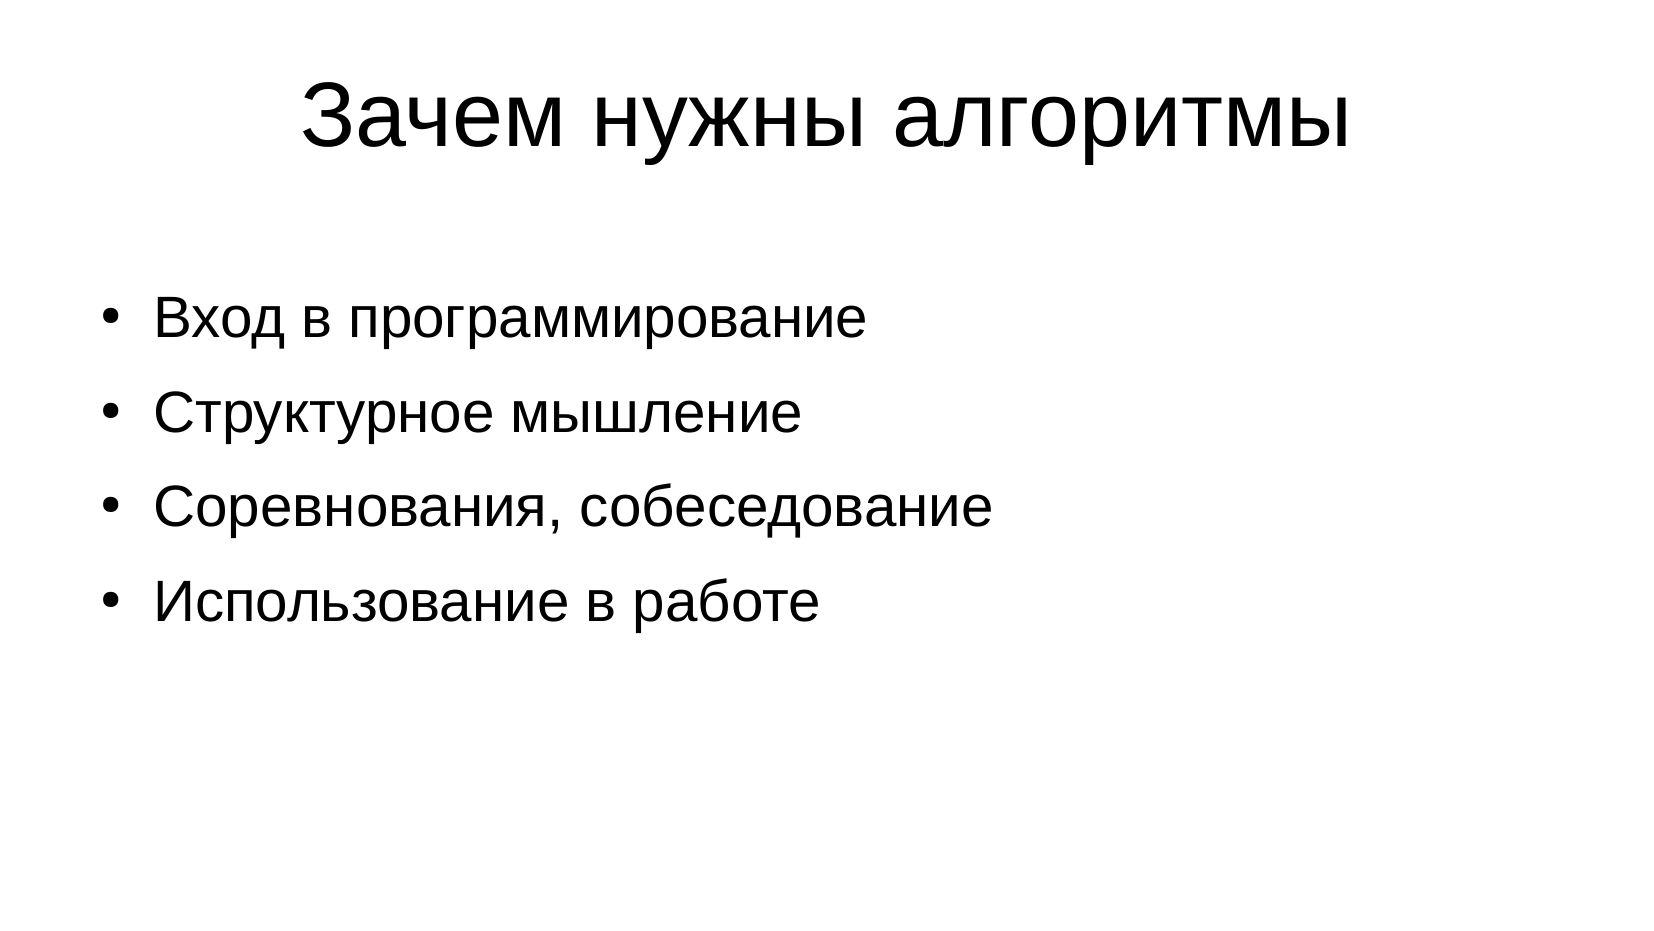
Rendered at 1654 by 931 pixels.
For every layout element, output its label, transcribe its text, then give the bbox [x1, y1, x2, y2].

title Зачем нужны алгоритмы [82, 37, 1571, 193]
list Вход в программирование Структурное мышление Соревнования, собеседование Использование в работе [82, 285, 1531, 751]
